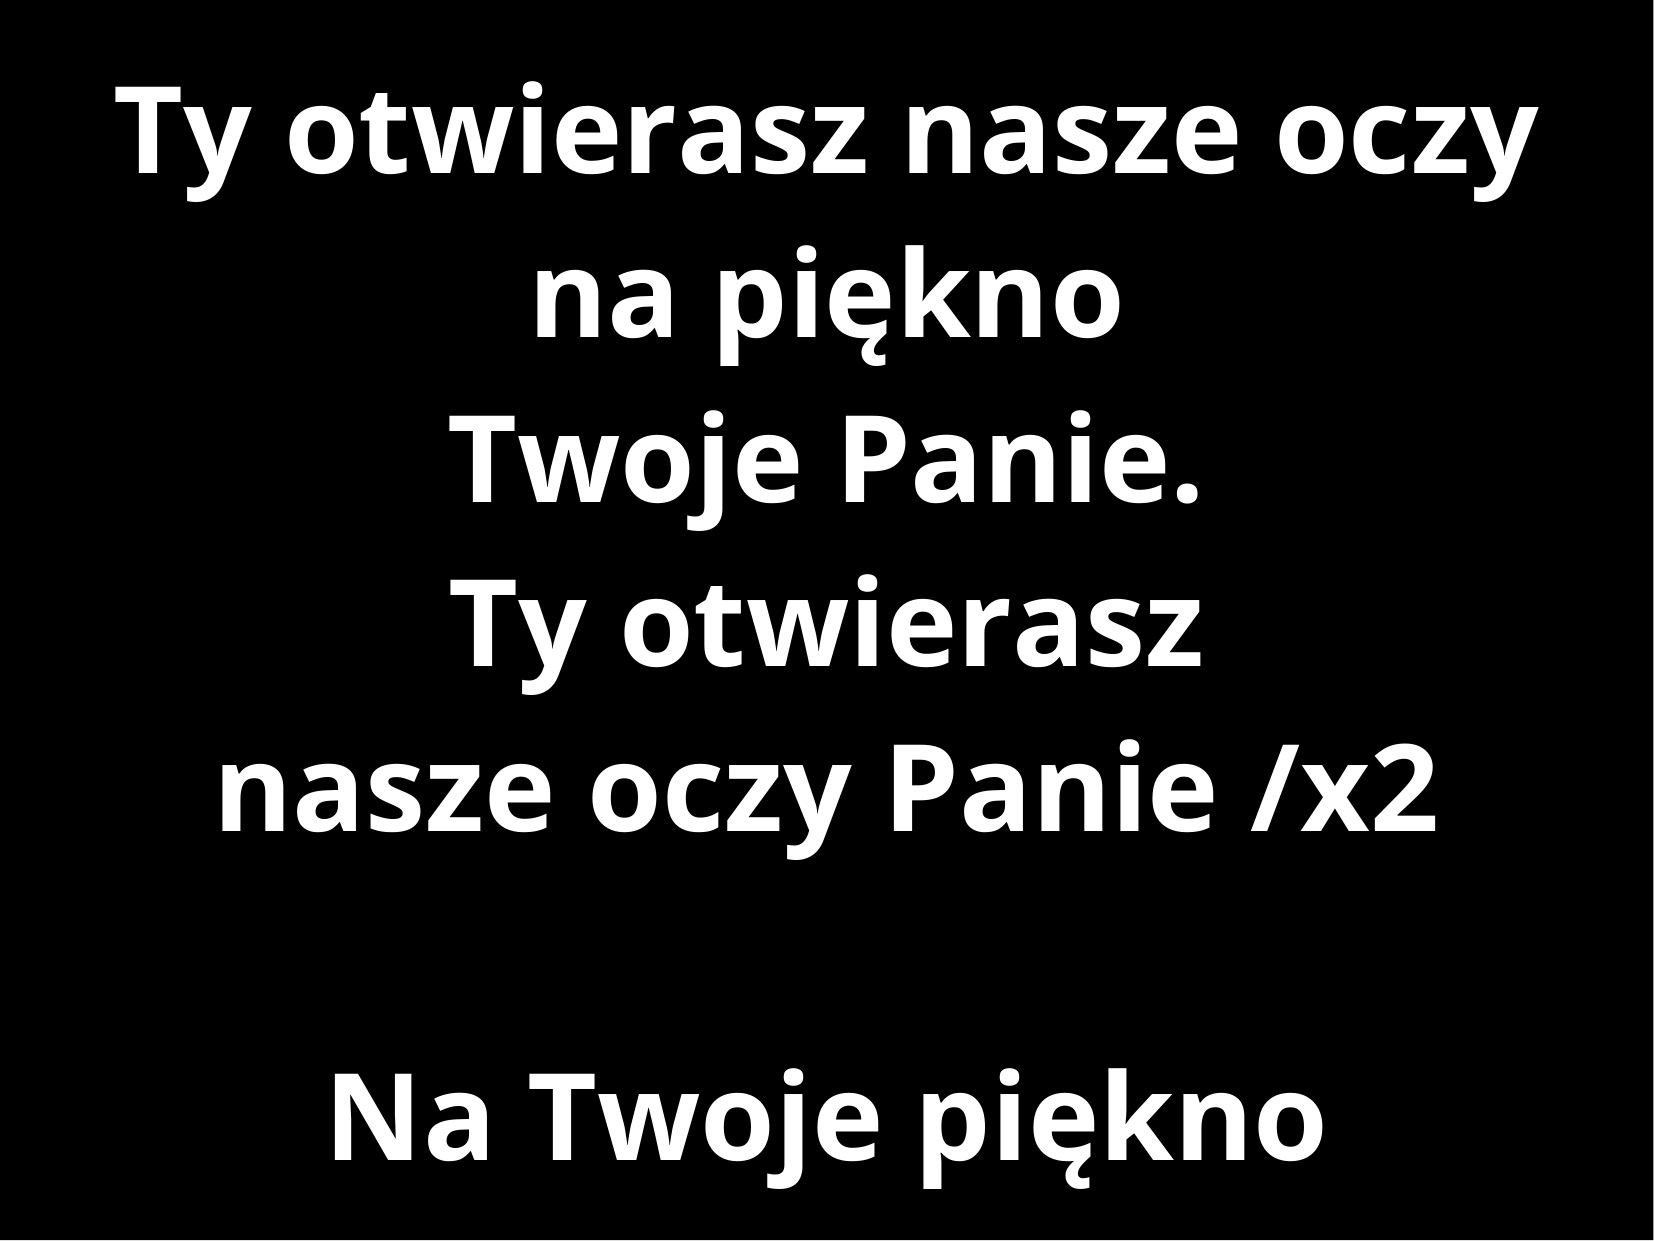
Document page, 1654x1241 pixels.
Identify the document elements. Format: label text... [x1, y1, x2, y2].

title Ty otwierasz nasze oczy na piękno Twoje Panie. Ty otwierasz nasze oczy Panie /x2 Na Twoje piękno [0, 0, 1654, 1241]
